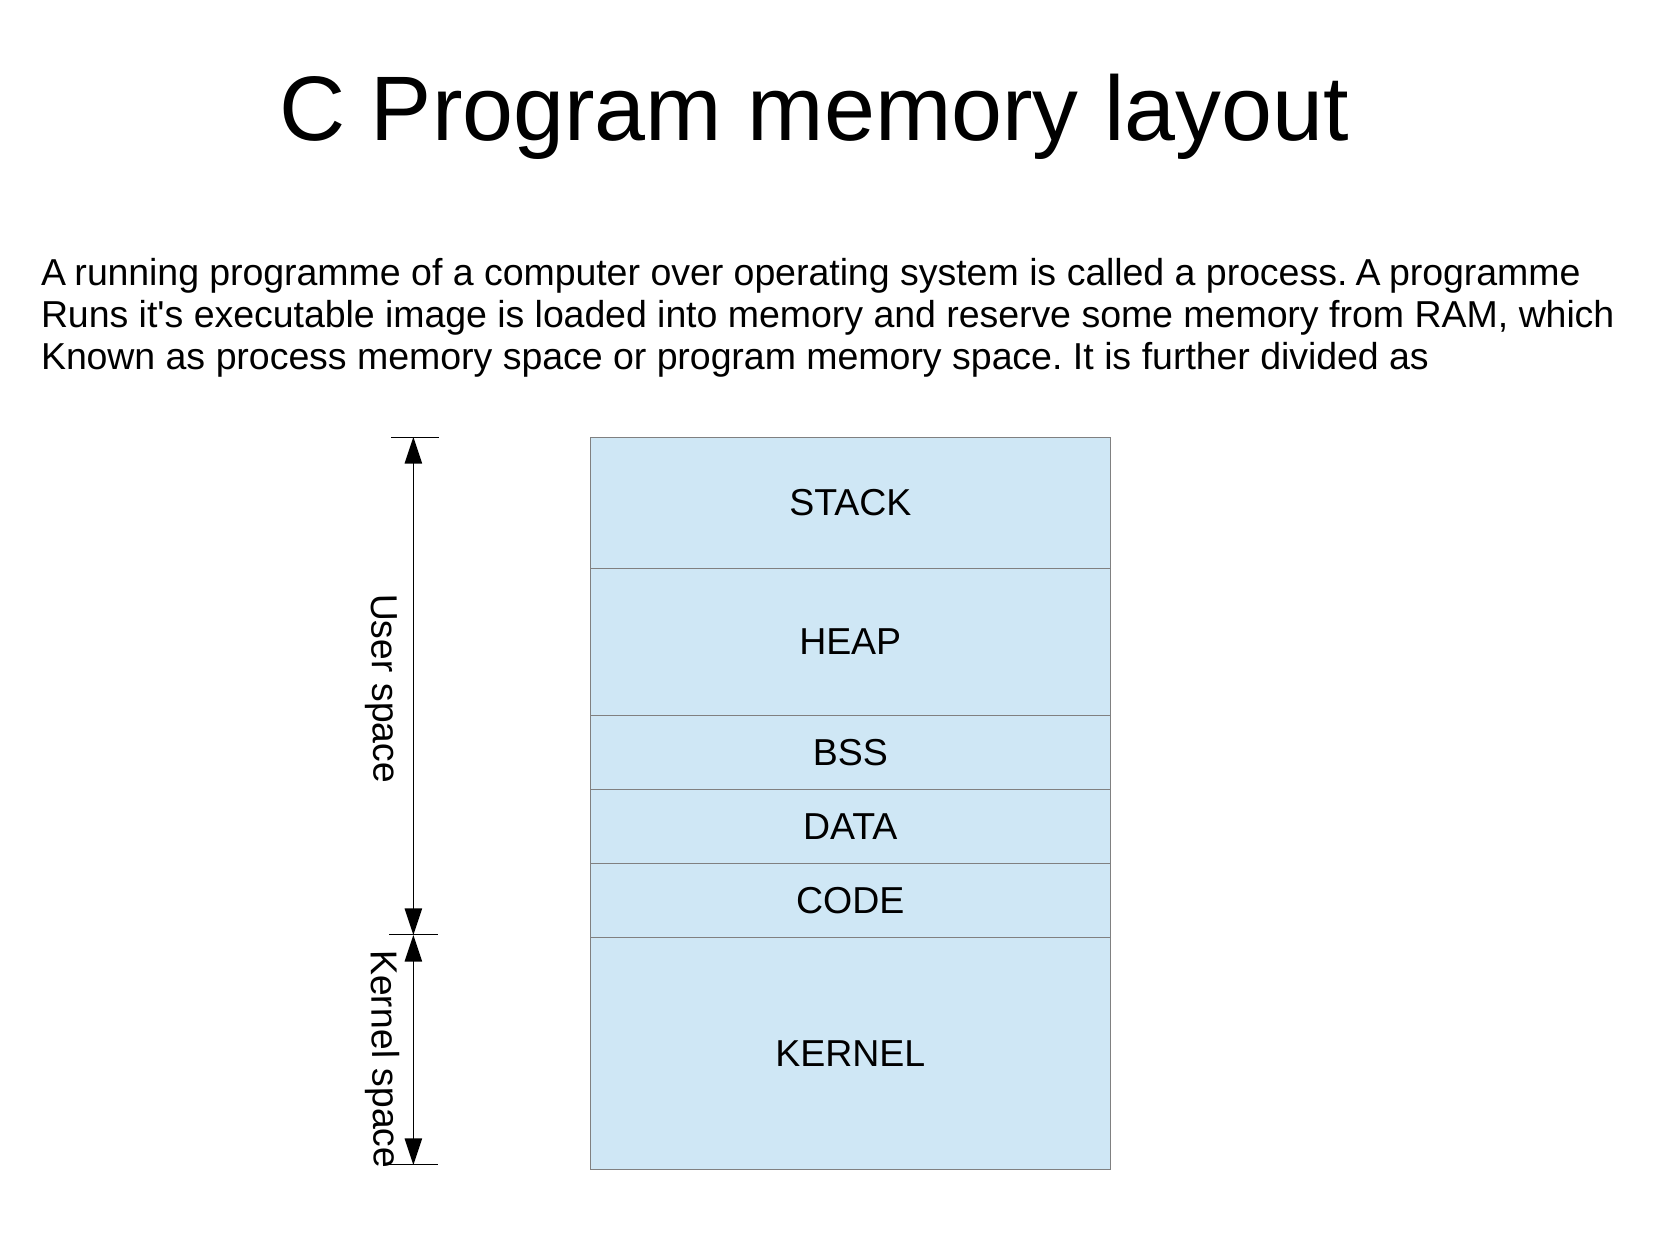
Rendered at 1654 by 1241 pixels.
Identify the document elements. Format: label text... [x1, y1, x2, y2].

text_box BSS [590, 716, 1111, 790]
text_box STACK [590, 437, 1111, 568]
text_box DATA [590, 790, 1111, 864]
text_box KERNEL [590, 937, 1111, 1170]
title C Program memory layout [70, 5, 1559, 213]
text_box Kernel space [345, 934, 416, 1184]
text_box User space [268, 578, 416, 800]
text_box HEAP [590, 568, 1111, 716]
text_box A running programme of a computer over operating system is called a process. A programme Runs it's executable image is loaded into memory and reserve some memory from RAM, which Known as process memory space or program memory space. It is further divided as [26, 243, 1630, 385]
text_box CODE [590, 864, 1111, 937]
